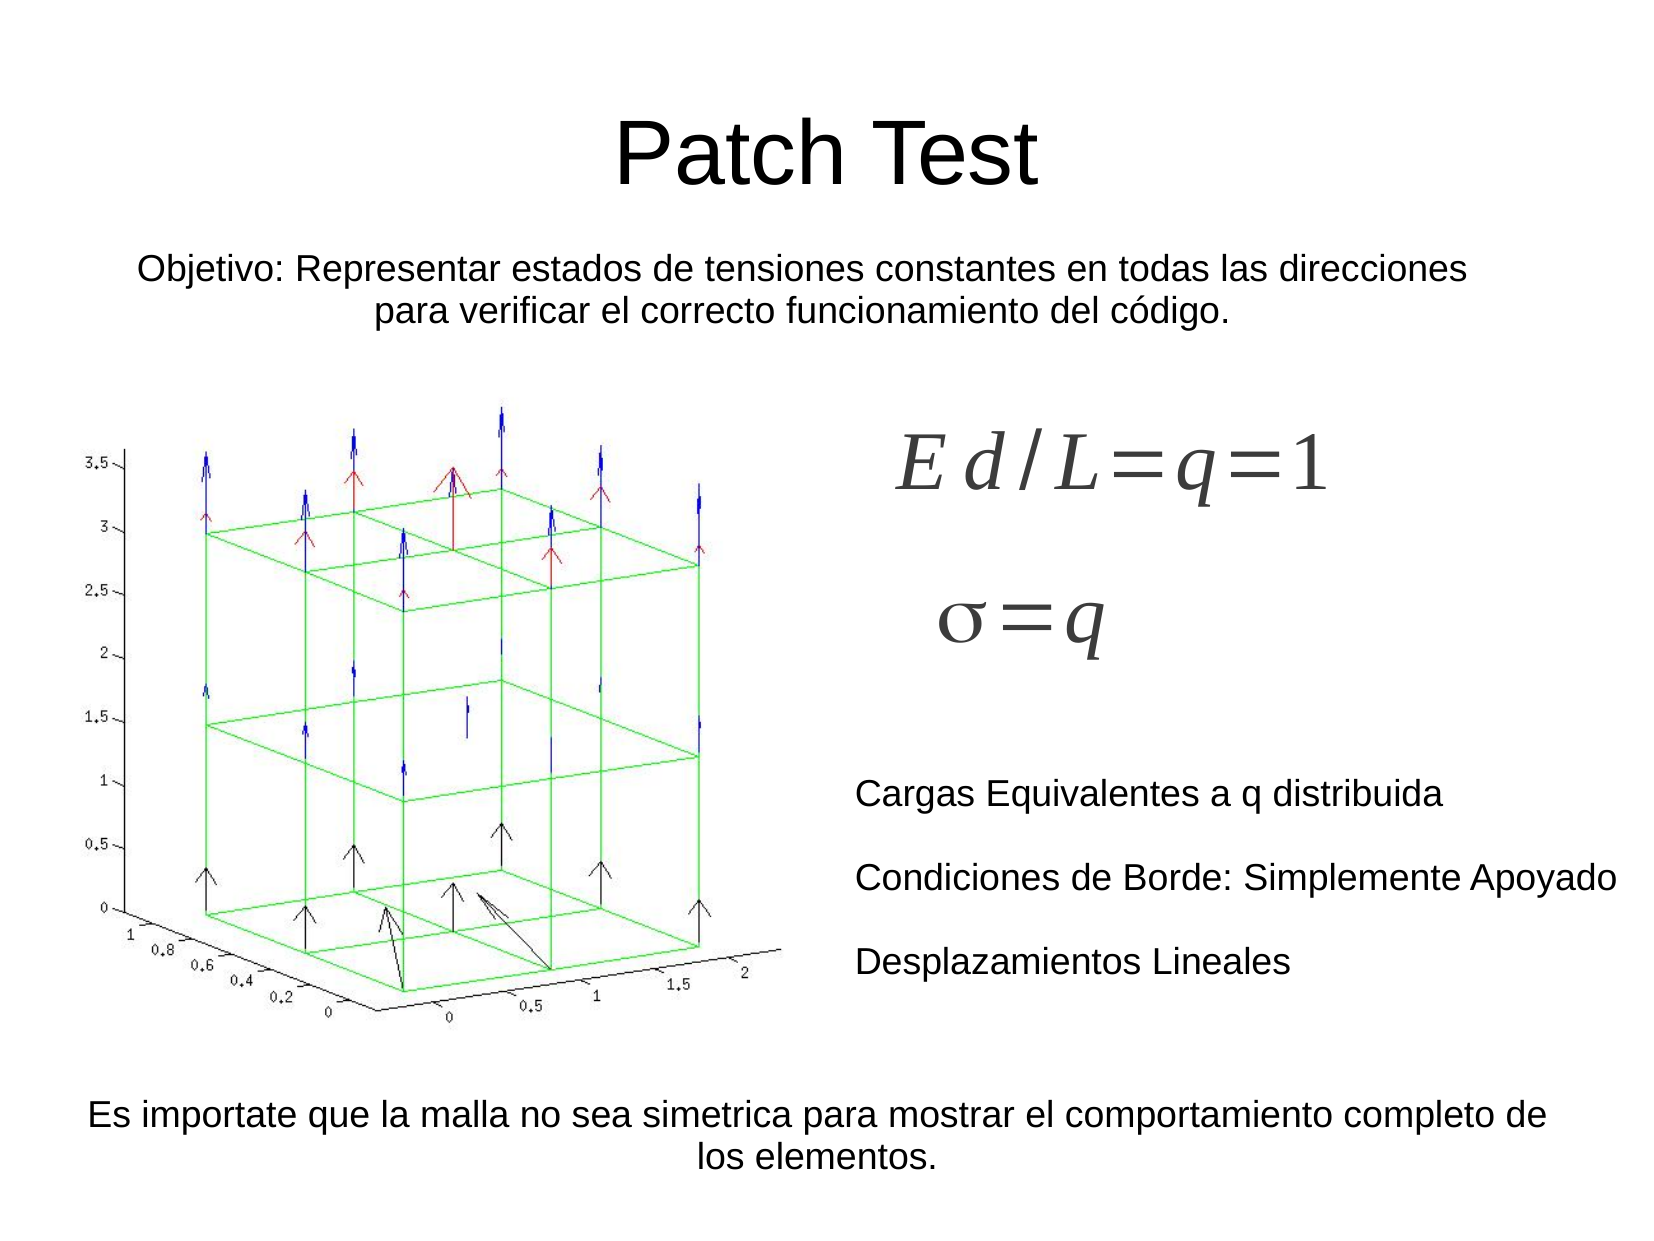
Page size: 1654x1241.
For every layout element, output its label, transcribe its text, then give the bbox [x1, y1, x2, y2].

text_box Objetivo: Representar estados de tensiones constantes en todas las direcciones para verificar el correcto funcionamiento del código. [120, 240, 1486, 339]
text_box Cargas Equivalentes a q distribuida Condiciones de Borde: Simplemente Apoyado Desplazamientos Lineales [840, 765, 1636, 1200]
chart [883, 414, 1338, 508]
picture [45, 390, 841, 1093]
text_box Es importate que la malla no sea simetrica para mostrar el comportamiento completo de los elementos. [60, 1086, 1576, 1186]
chart [930, 567, 1114, 661]
title Patch Test [82, 49, 1571, 257]
